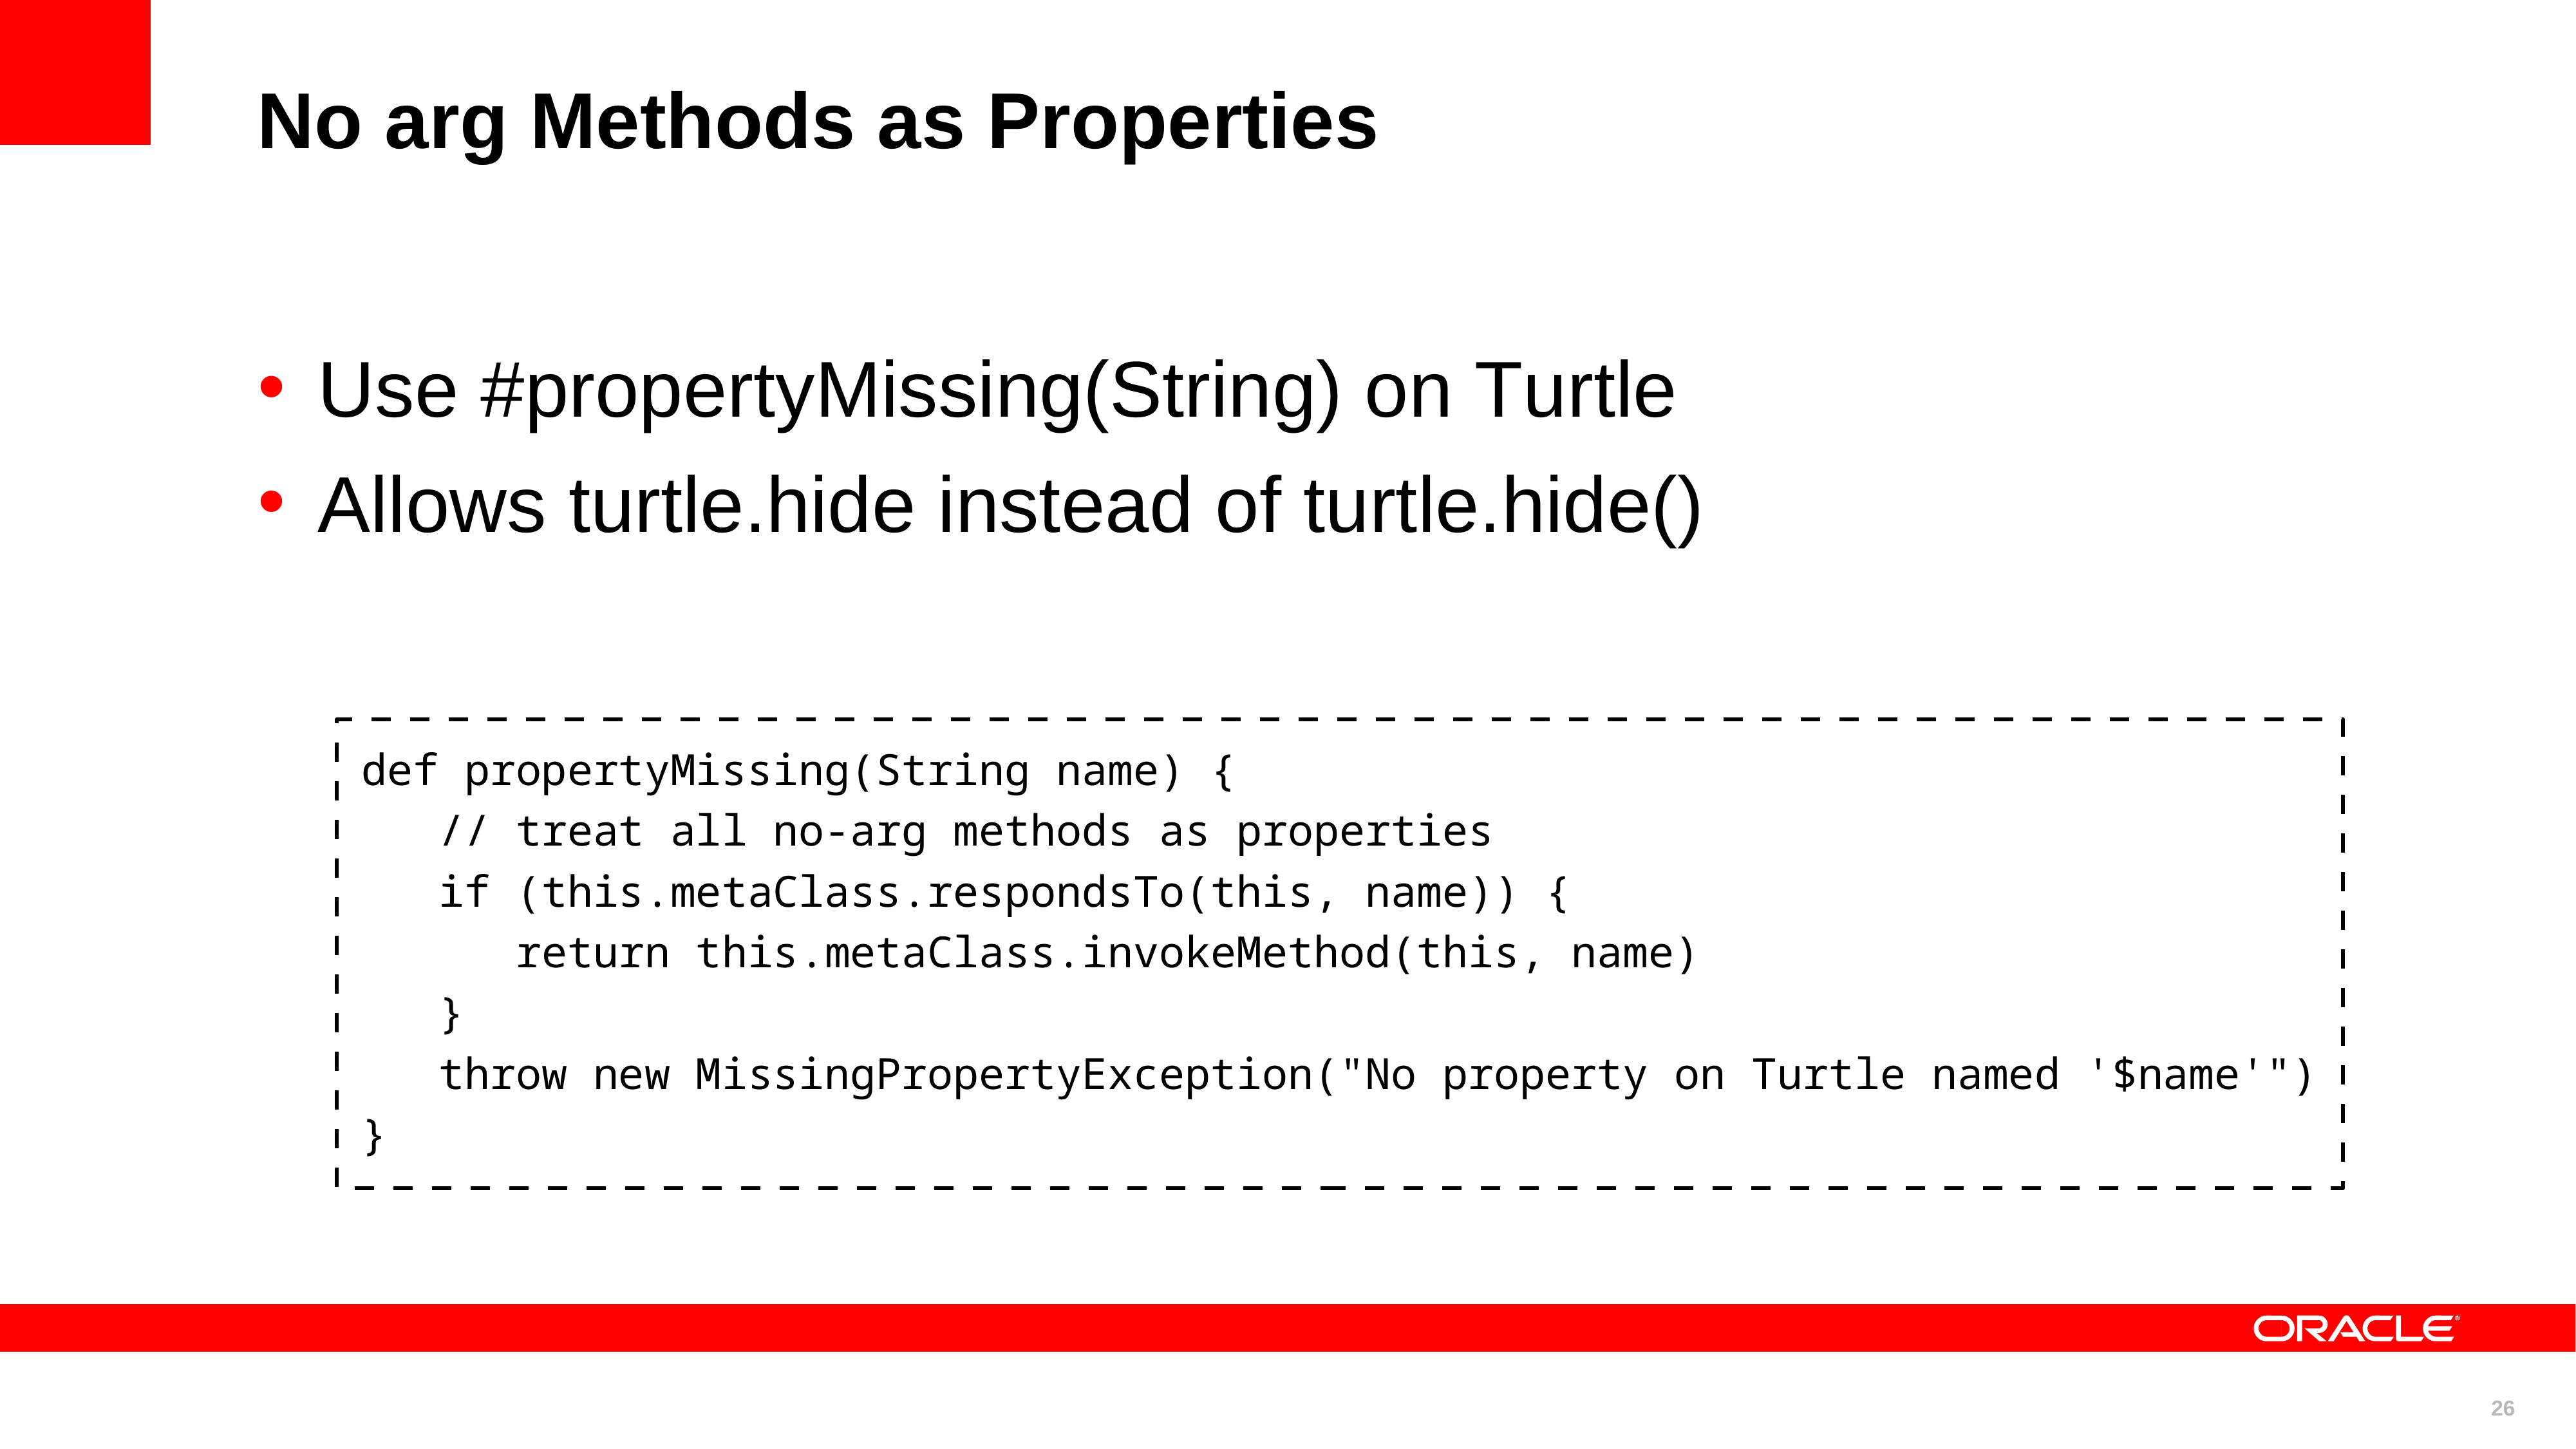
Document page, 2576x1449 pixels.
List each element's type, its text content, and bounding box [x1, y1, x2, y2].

picture [0, 0, 151, 145]
title No arg Methods as Properties [257, 69, 2318, 251]
text_box def propertyMissing(String name) { // treat all no-arg methods as properties if (this.metaClass.respondsTo(this, name)) { return this.metaClass.invokeMethod(this, name) } throw new MissingPropertyException("No property on Turtle named '$name'") } [337, 719, 2344, 1189]
picture [0, 1304, 2576, 1352]
list Use #propertyMissing(String) on Turtle Allows turtle.hide instead of turtle.hide() [258, 337, 2318, 1256]
